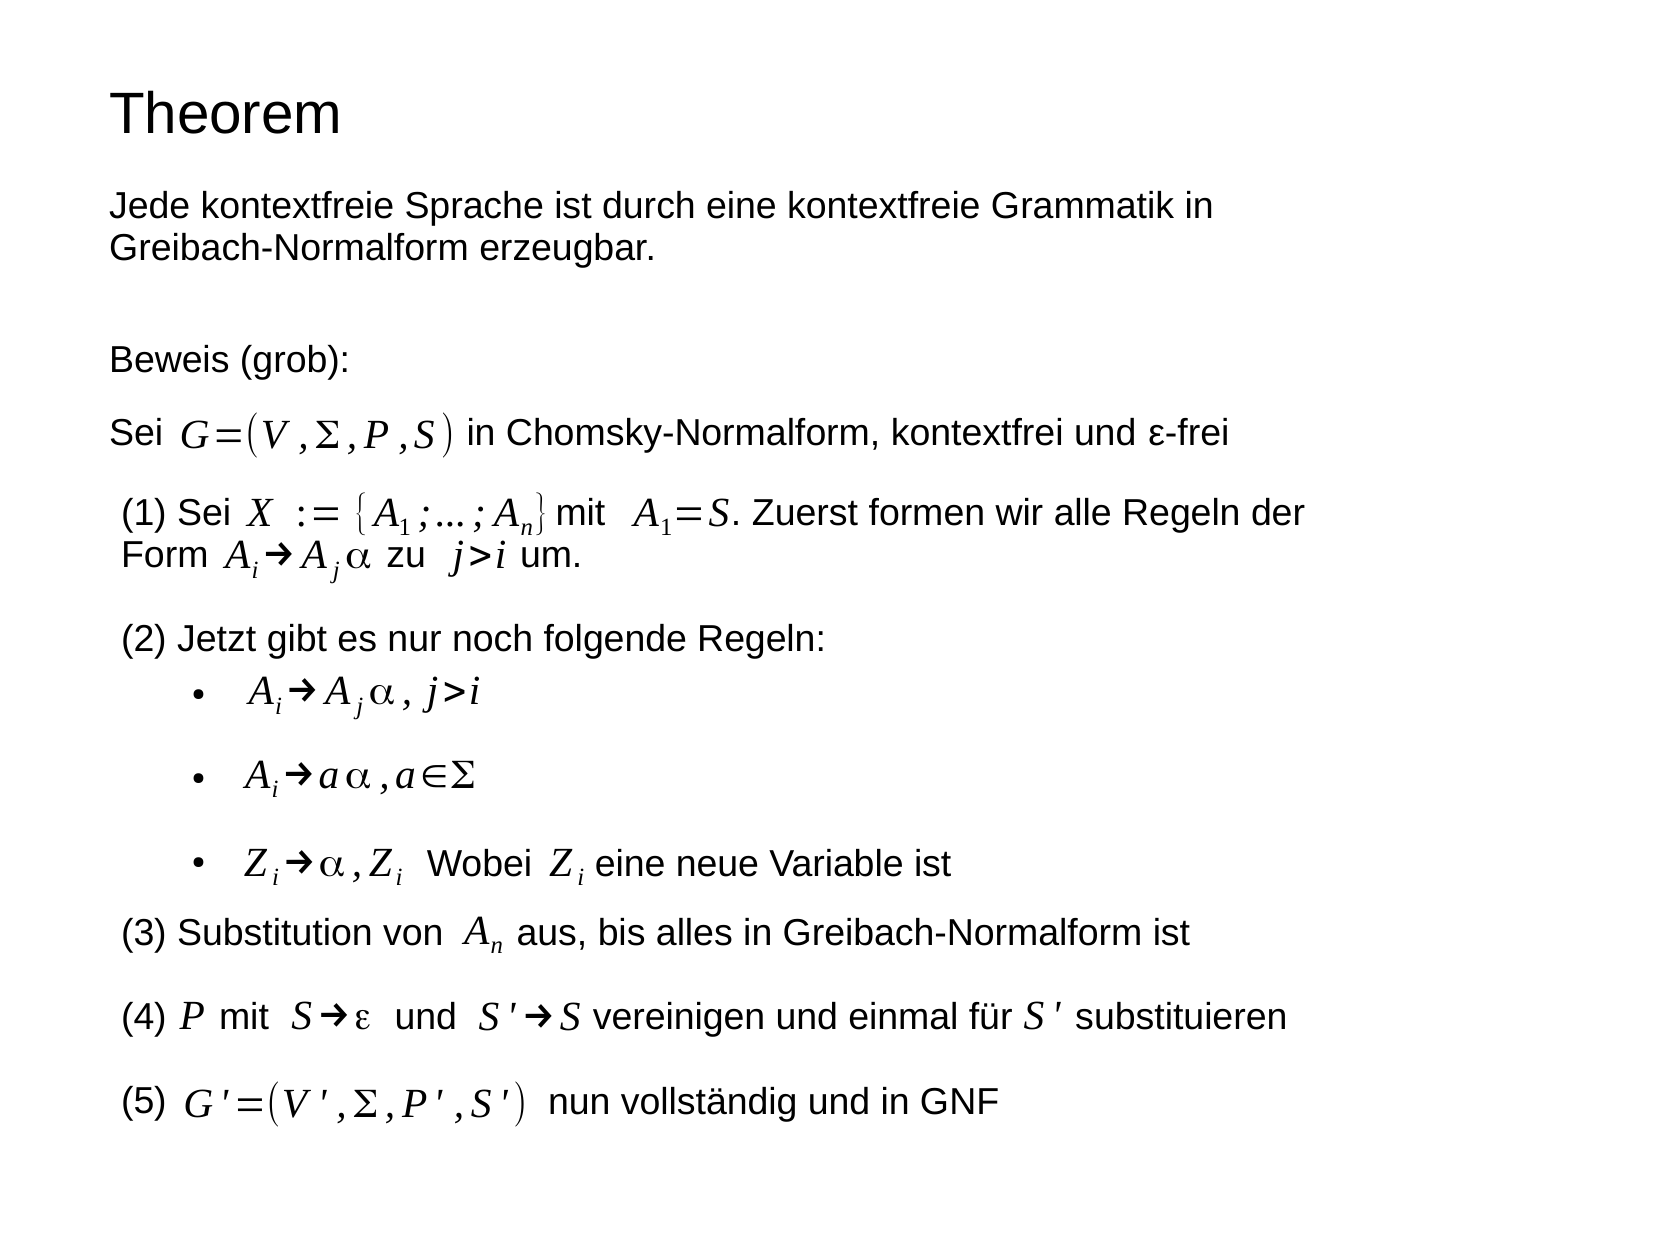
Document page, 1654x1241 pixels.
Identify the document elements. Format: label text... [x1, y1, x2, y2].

chart [470, 992, 591, 1040]
chart [170, 992, 213, 1039]
chart [239, 667, 488, 720]
text_box Wobei eine neue Variable ist [177, 667, 981, 893]
chart [236, 838, 411, 892]
chart [235, 750, 482, 804]
chart [541, 838, 591, 892]
text_box Jede kontextfreie Sprache ist durch eine kontextfreie Grammatik in Greibach-Normalform erzeugbar. [94, 177, 1288, 319]
text_box Beweis (grob): [94, 330, 485, 388]
chart [624, 488, 739, 542]
text_box Theorem [94, 73, 662, 154]
chart [283, 992, 378, 1039]
text_box Sei in Chomsky-Normalform, kontextfrei und ε-frei [94, 403, 1288, 503]
text_box (1) Sei mit . Zuerst formen wir alle Regeln der Form zu um. (2) Jetzt gibt es nur noch folgende Regeln: (3) Substitution von aus, bis alles in Greibach-Normalform ist (4) mit und vereinigen und einmal für substituieren (5) [106, 484, 1359, 1130]
chart [1015, 992, 1071, 1039]
chart [454, 907, 510, 960]
text_box nun vollständig und in GNF [533, 1072, 1394, 1130]
chart [215, 488, 557, 585]
chart [177, 1079, 533, 1130]
